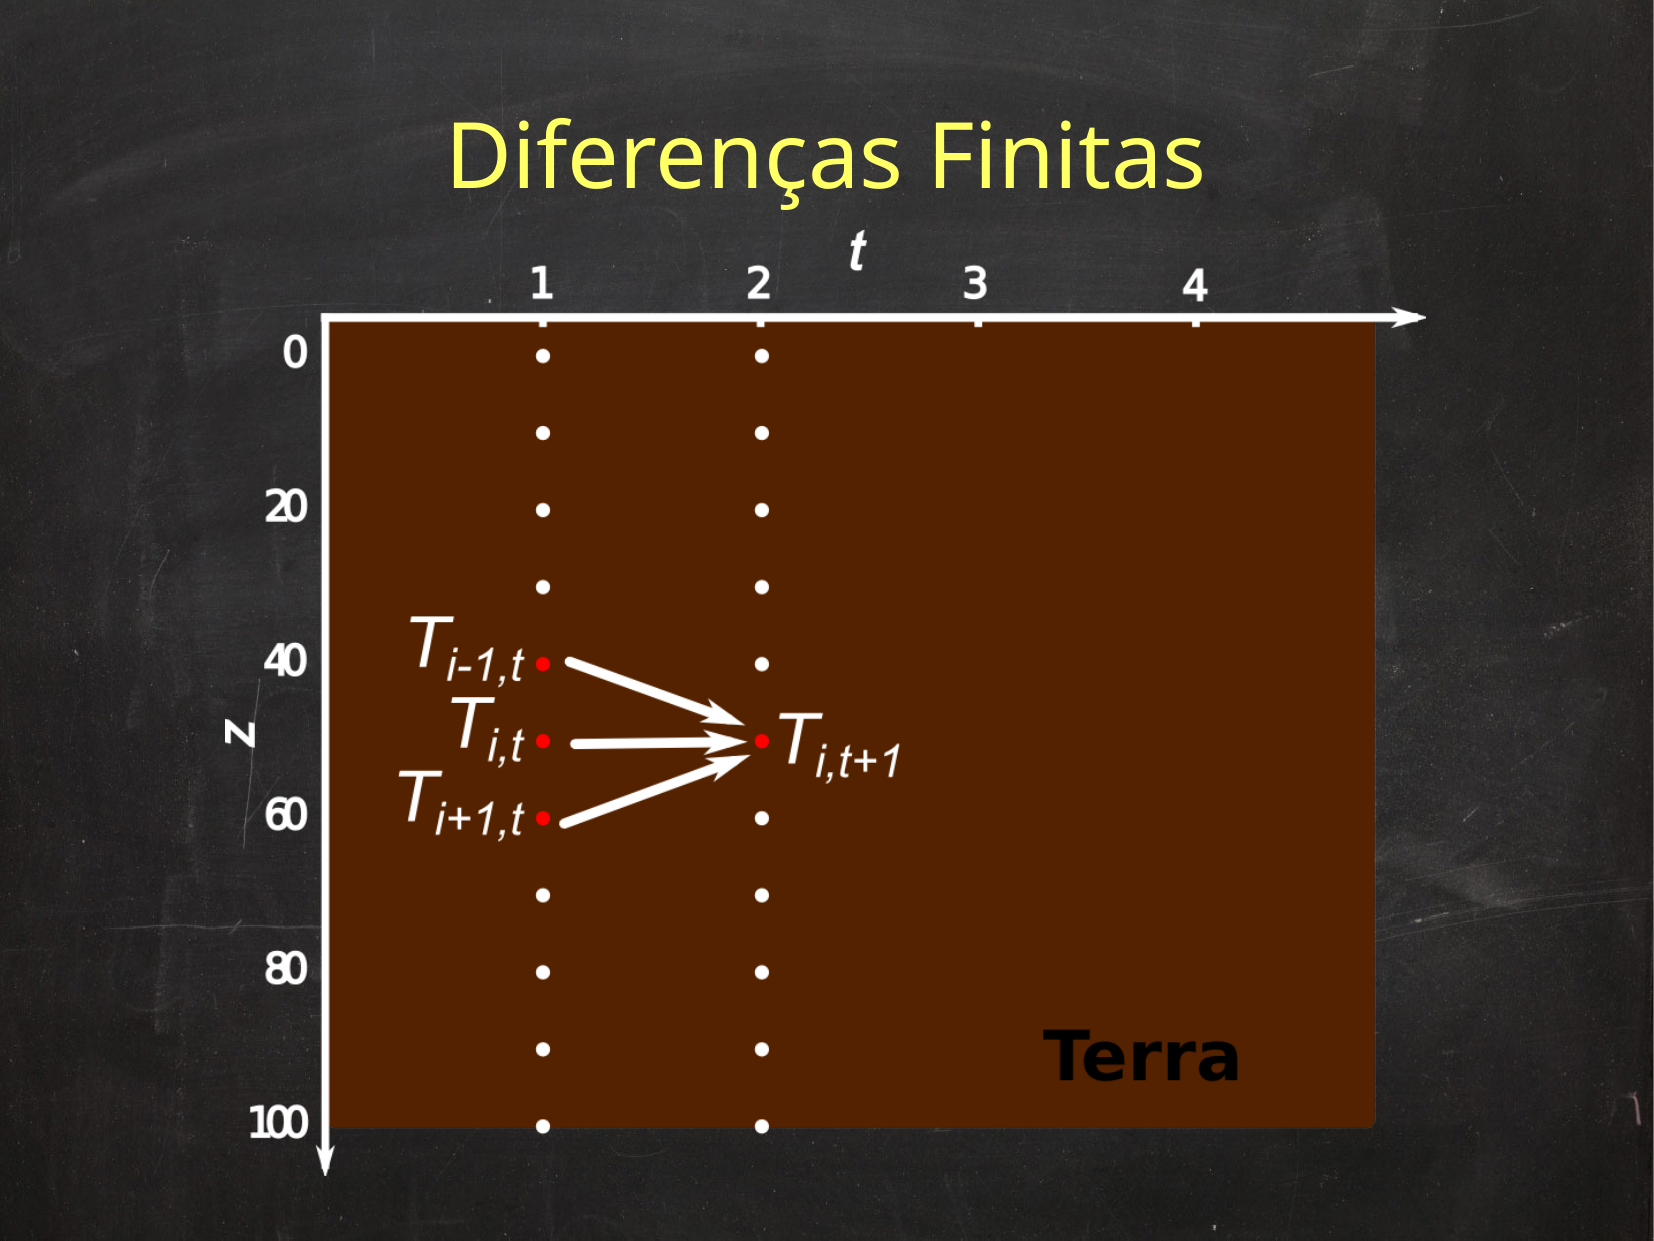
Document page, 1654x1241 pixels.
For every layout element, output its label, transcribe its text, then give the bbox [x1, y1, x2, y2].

title Diferenças Finitas [82, 56, 1571, 250]
picture [0, 0, 1654, 1241]
